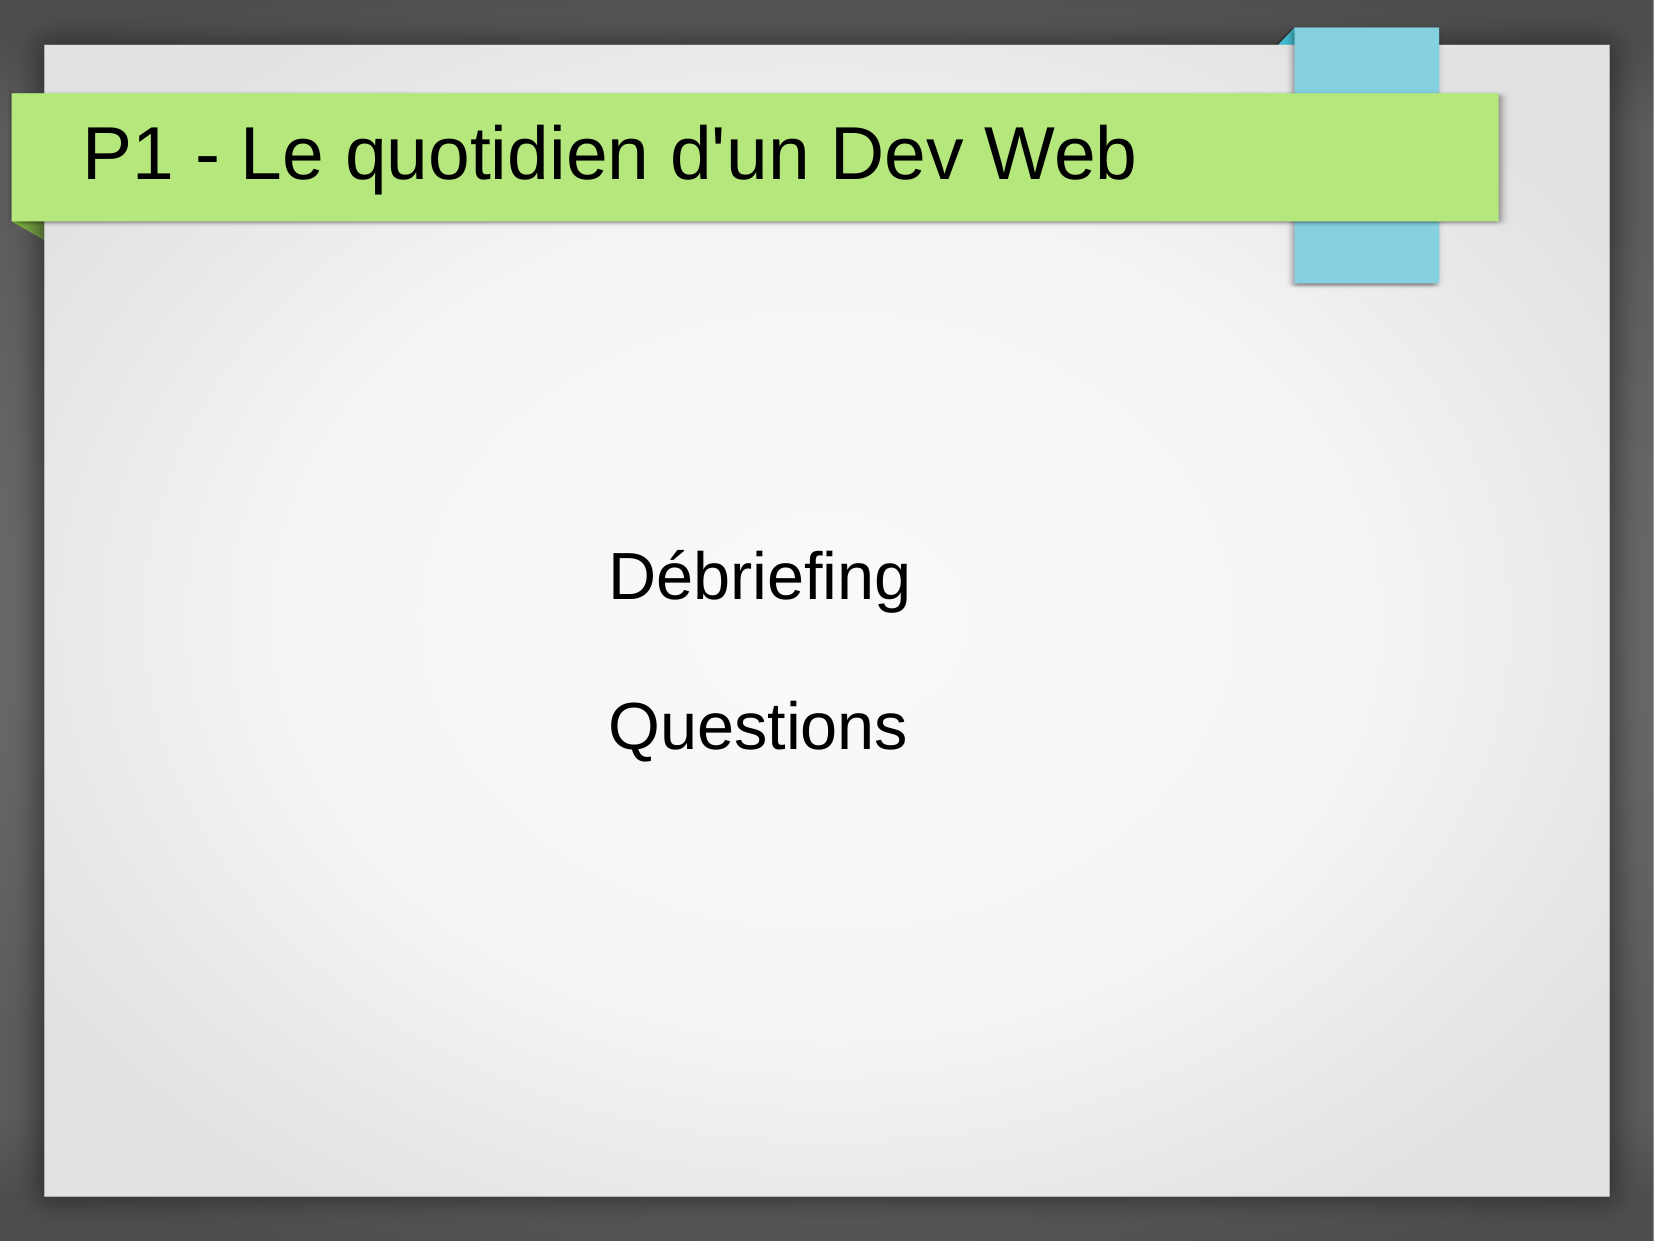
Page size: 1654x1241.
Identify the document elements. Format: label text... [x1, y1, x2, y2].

picture [0, 0, 1654, 1241]
title P1 - Le quotidien d'un Dev Web [82, 94, 1264, 213]
subtitle Débriefing Questions [82, 295, 1571, 934]
